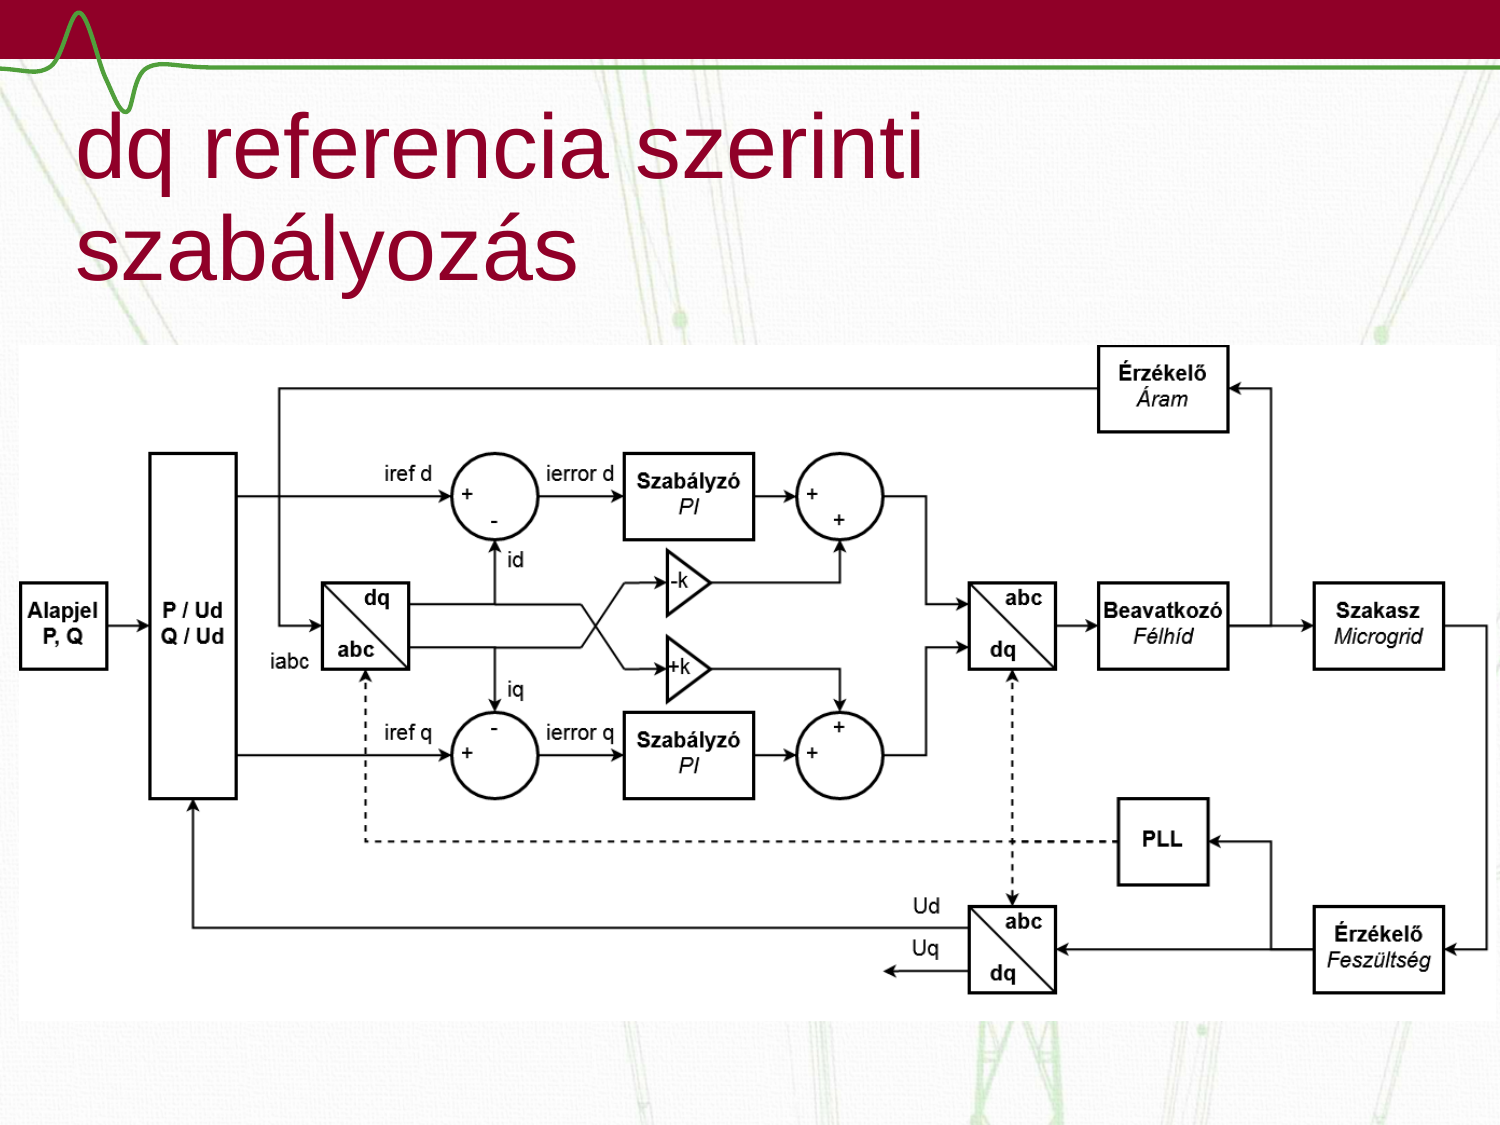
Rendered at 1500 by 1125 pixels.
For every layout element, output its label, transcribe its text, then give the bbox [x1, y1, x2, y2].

title dq referencia szerinti szabályozás [75, 95, 1426, 301]
picture [102, 59, 1500, 95]
picture [0, 59, 53, 69]
picture [0, 59, 1500, 1125]
